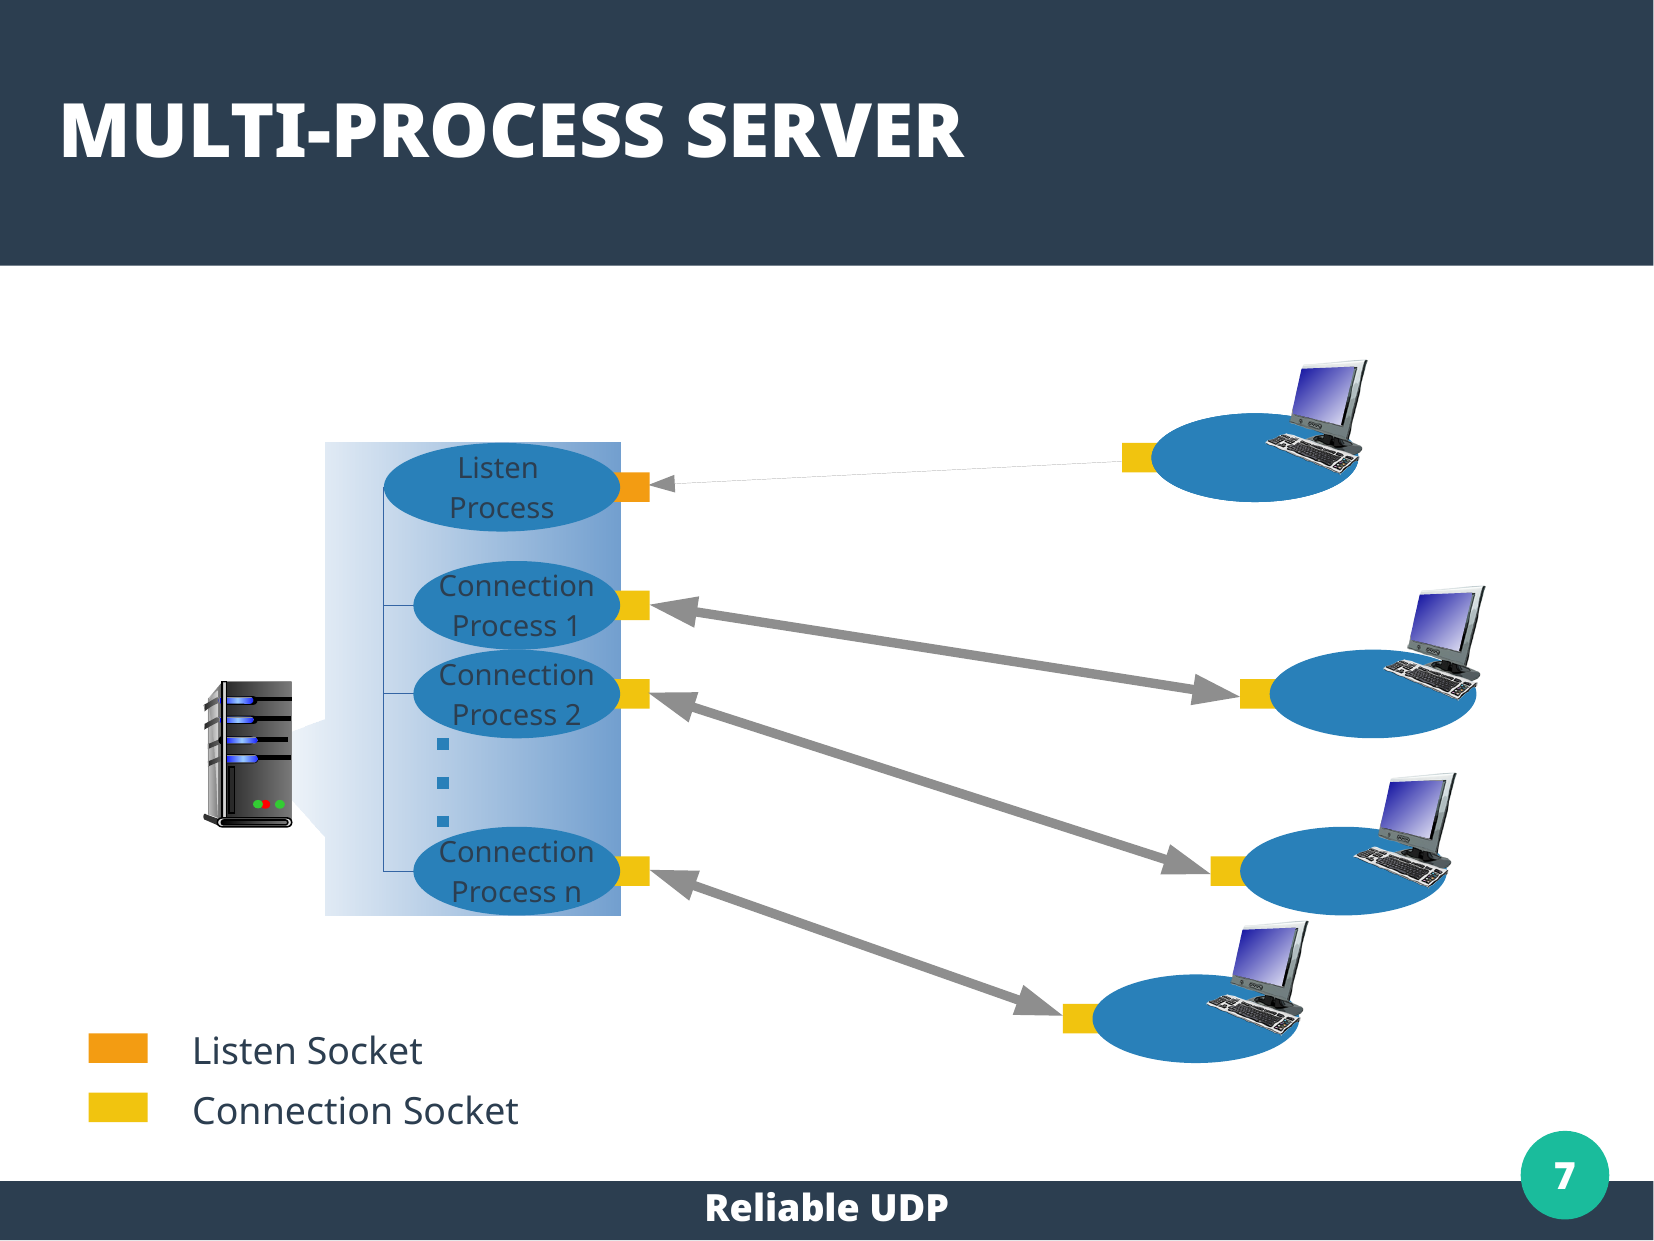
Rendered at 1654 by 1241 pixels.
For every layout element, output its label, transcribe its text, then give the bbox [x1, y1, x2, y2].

text_box Connection Process n [413, 826, 621, 916]
picture [1240, 354, 1370, 483]
text_box Connection Socket [177, 1077, 562, 1180]
text_box [1380, 779, 1444, 839]
text_box [384, 442, 650, 916]
text_box [1240, 650, 1471, 739]
text_box [203, 442, 502, 916]
picture [1328, 767, 1459, 897]
picture [1358, 580, 1488, 709]
text_box [1409, 592, 1473, 652]
text_box [1062, 974, 1281, 1064]
text_box Connection Process 1 [413, 561, 621, 650]
text_box [1291, 366, 1355, 426]
text_box [1122, 413, 1340, 503]
text_box Listen Process [383, 442, 621, 532]
text_box [1232, 927, 1296, 987]
picture [1181, 915, 1311, 1044]
text_box [88, 1033, 148, 1063]
text_box [384, 606, 499, 693]
title MULTI-PROCESS SERVER [59, 49, 1595, 207]
text_box Connection Process 2 [413, 649, 621, 739]
text_box Listen Socket [177, 1017, 457, 1076]
text_box [1210, 827, 1428, 916]
text_box [88, 1092, 148, 1123]
